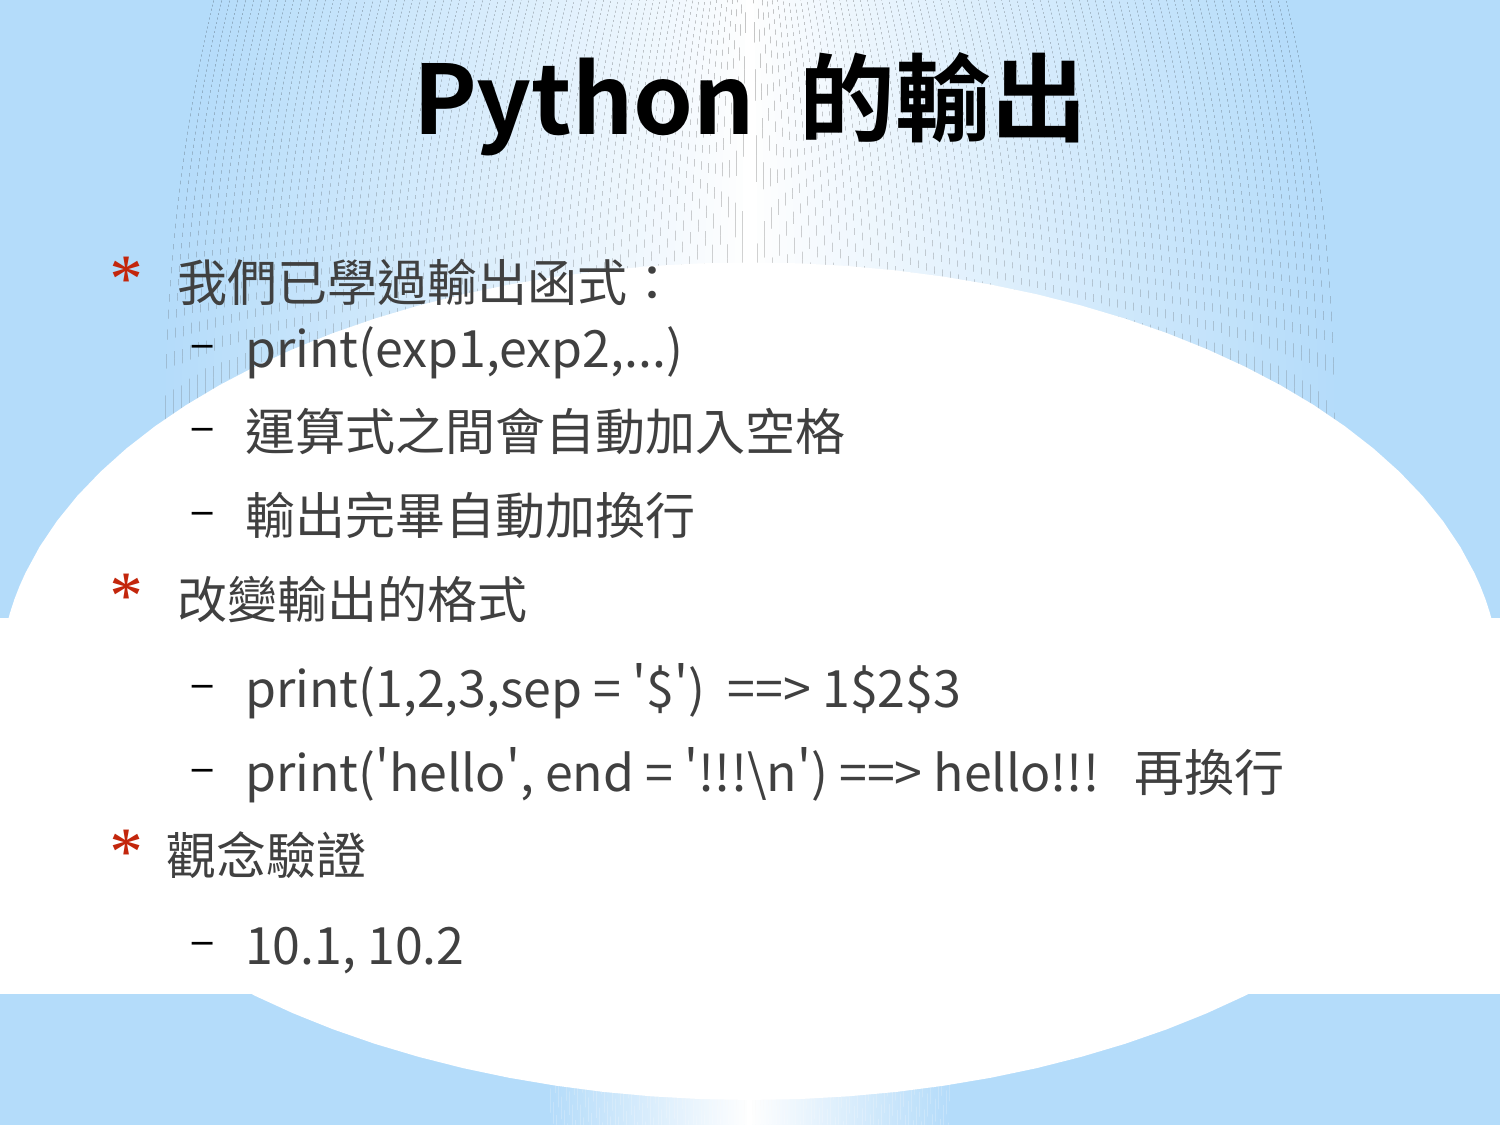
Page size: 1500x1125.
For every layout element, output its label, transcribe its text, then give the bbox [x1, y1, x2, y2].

title Python 的輸出 [0, 30, 1500, 219]
list 我們已學過輸出函式： print(exp1,exp2,...) 運算式之間會自動加入空格 輸出完畢自動加換行 改變輸出的格式 print(1,2,3,sep = '$') ==> 1$2$3 print('hello', end = '!!!\n') ==> hello!!! 再換行 觀念驗證 10.1, 10.2 [88, 243, 1400, 1047]
